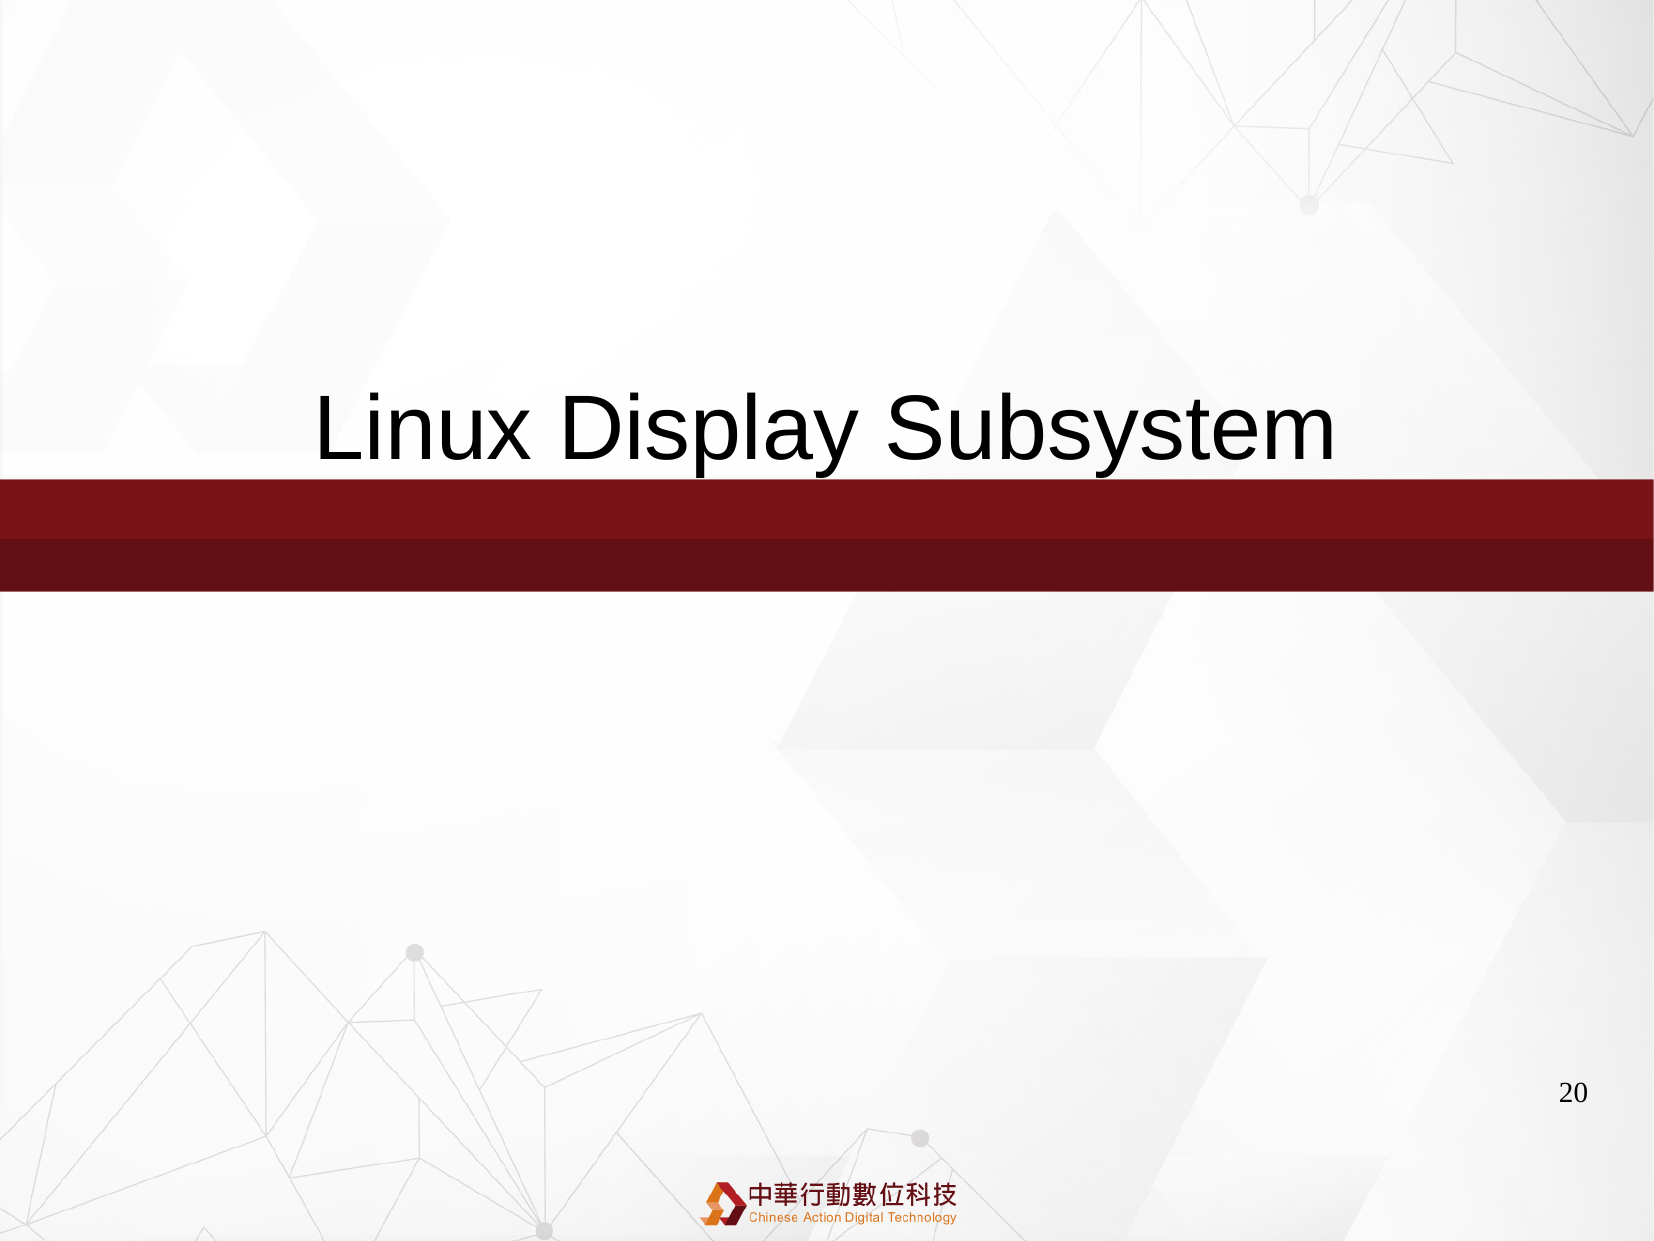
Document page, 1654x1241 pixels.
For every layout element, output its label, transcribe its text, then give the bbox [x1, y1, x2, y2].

subtitle Linux Display Subsystem [82, 295, 1571, 561]
picture [0, 0, 1654, 1241]
